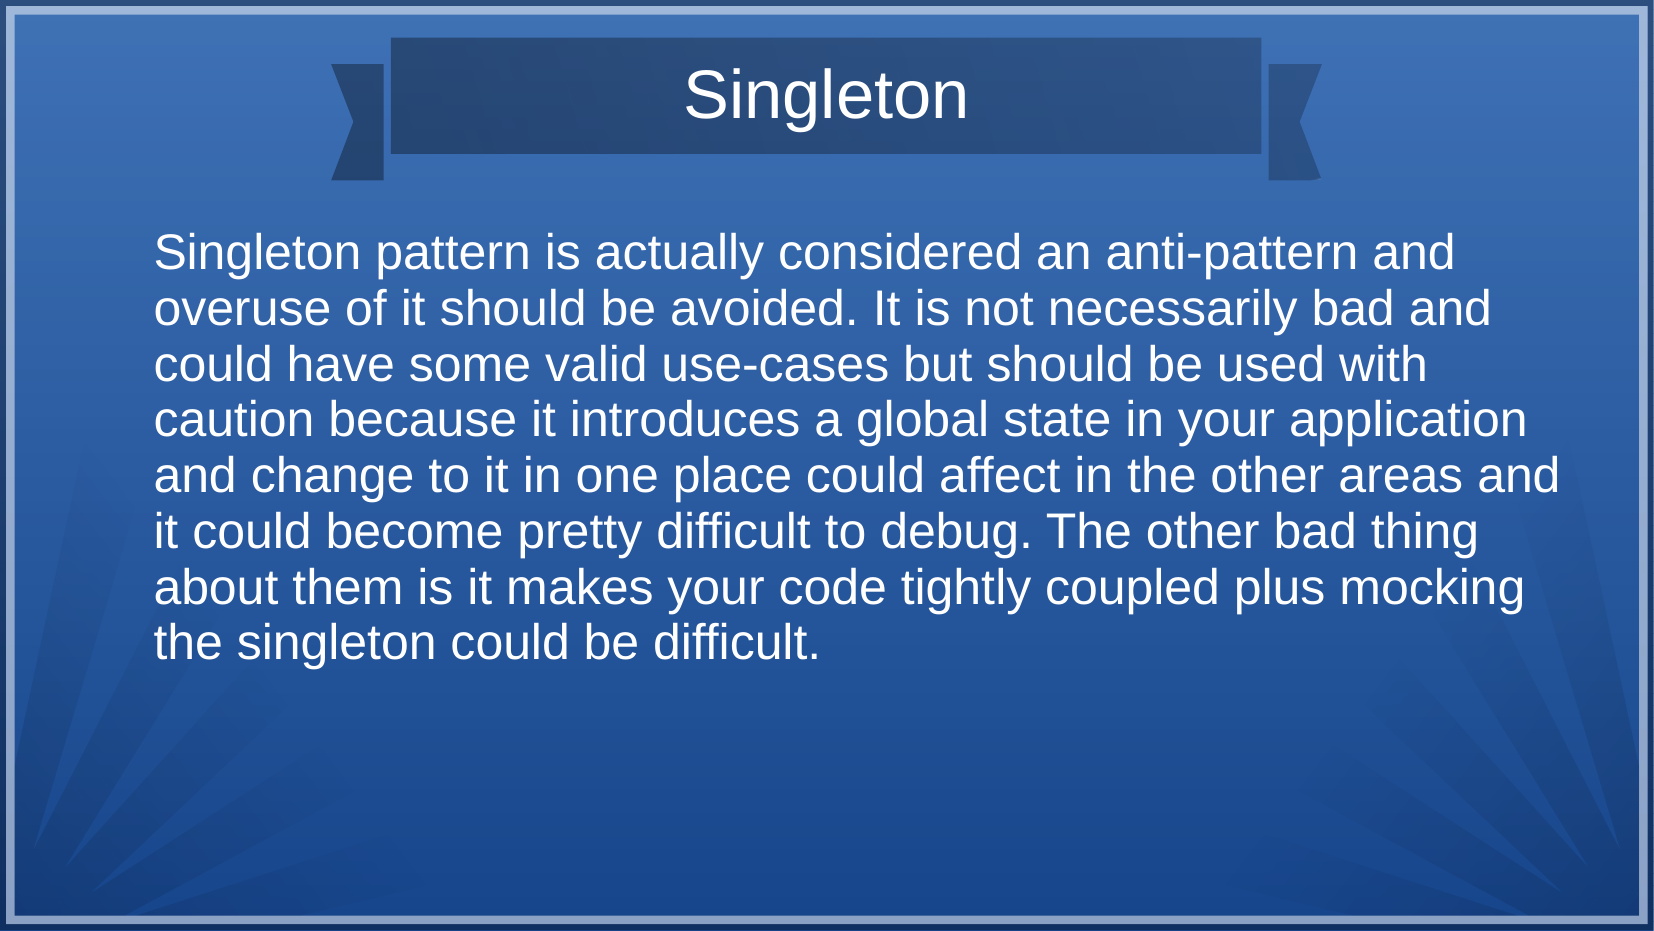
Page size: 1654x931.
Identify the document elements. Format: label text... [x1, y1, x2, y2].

title Singleton [389, 35, 1264, 154]
list Singleton pattern is actually considered an anti-pattern and overuse of it should be avoided. It is not necessarily bad and could have some valid use-cases but should be used with caution because it introduces a global state in your application and change to it in one place could affect in the other areas and it could become pretty difficult to debug. The other bad thing about them is it makes your code tightly coupled plus mocking the singleton could be difficult. [82, 224, 1571, 848]
